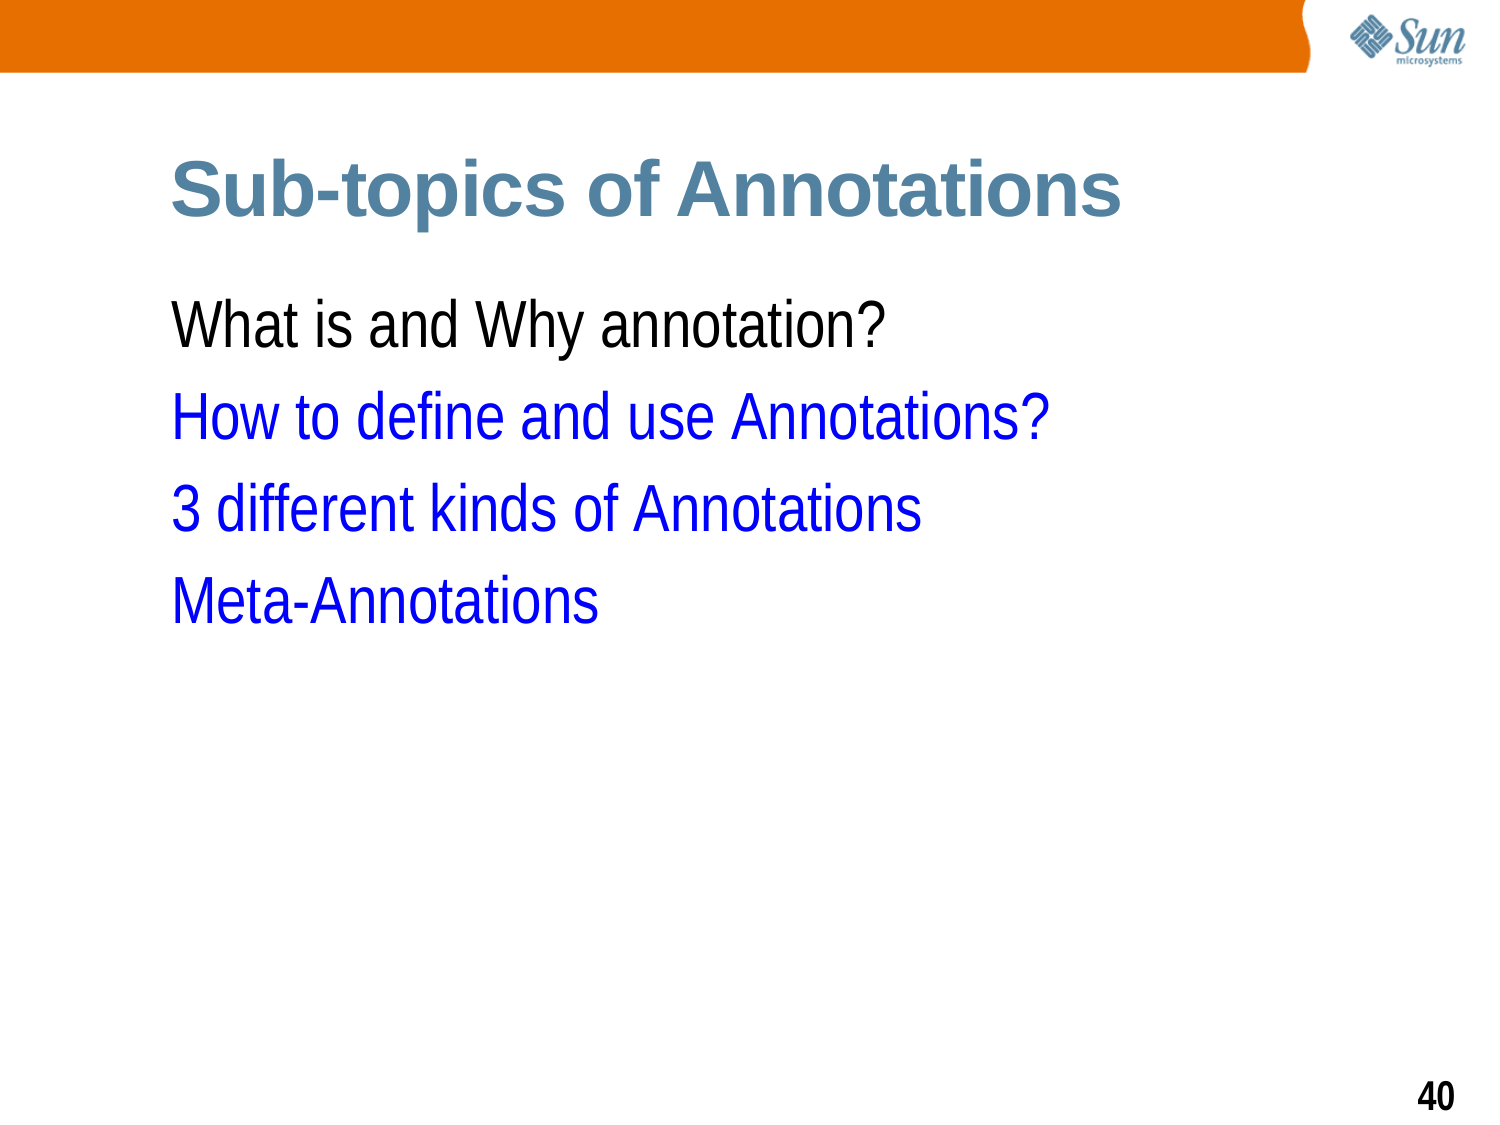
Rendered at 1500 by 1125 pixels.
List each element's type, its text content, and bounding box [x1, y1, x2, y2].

list What is and Why annotation? How to define and use Annotations? 3 different kinds of Annotations Meta-Annotations [136, 287, 1407, 1016]
picture [0, 0, 1500, 75]
title Sub-topics of Annotations [155, 90, 1457, 294]
